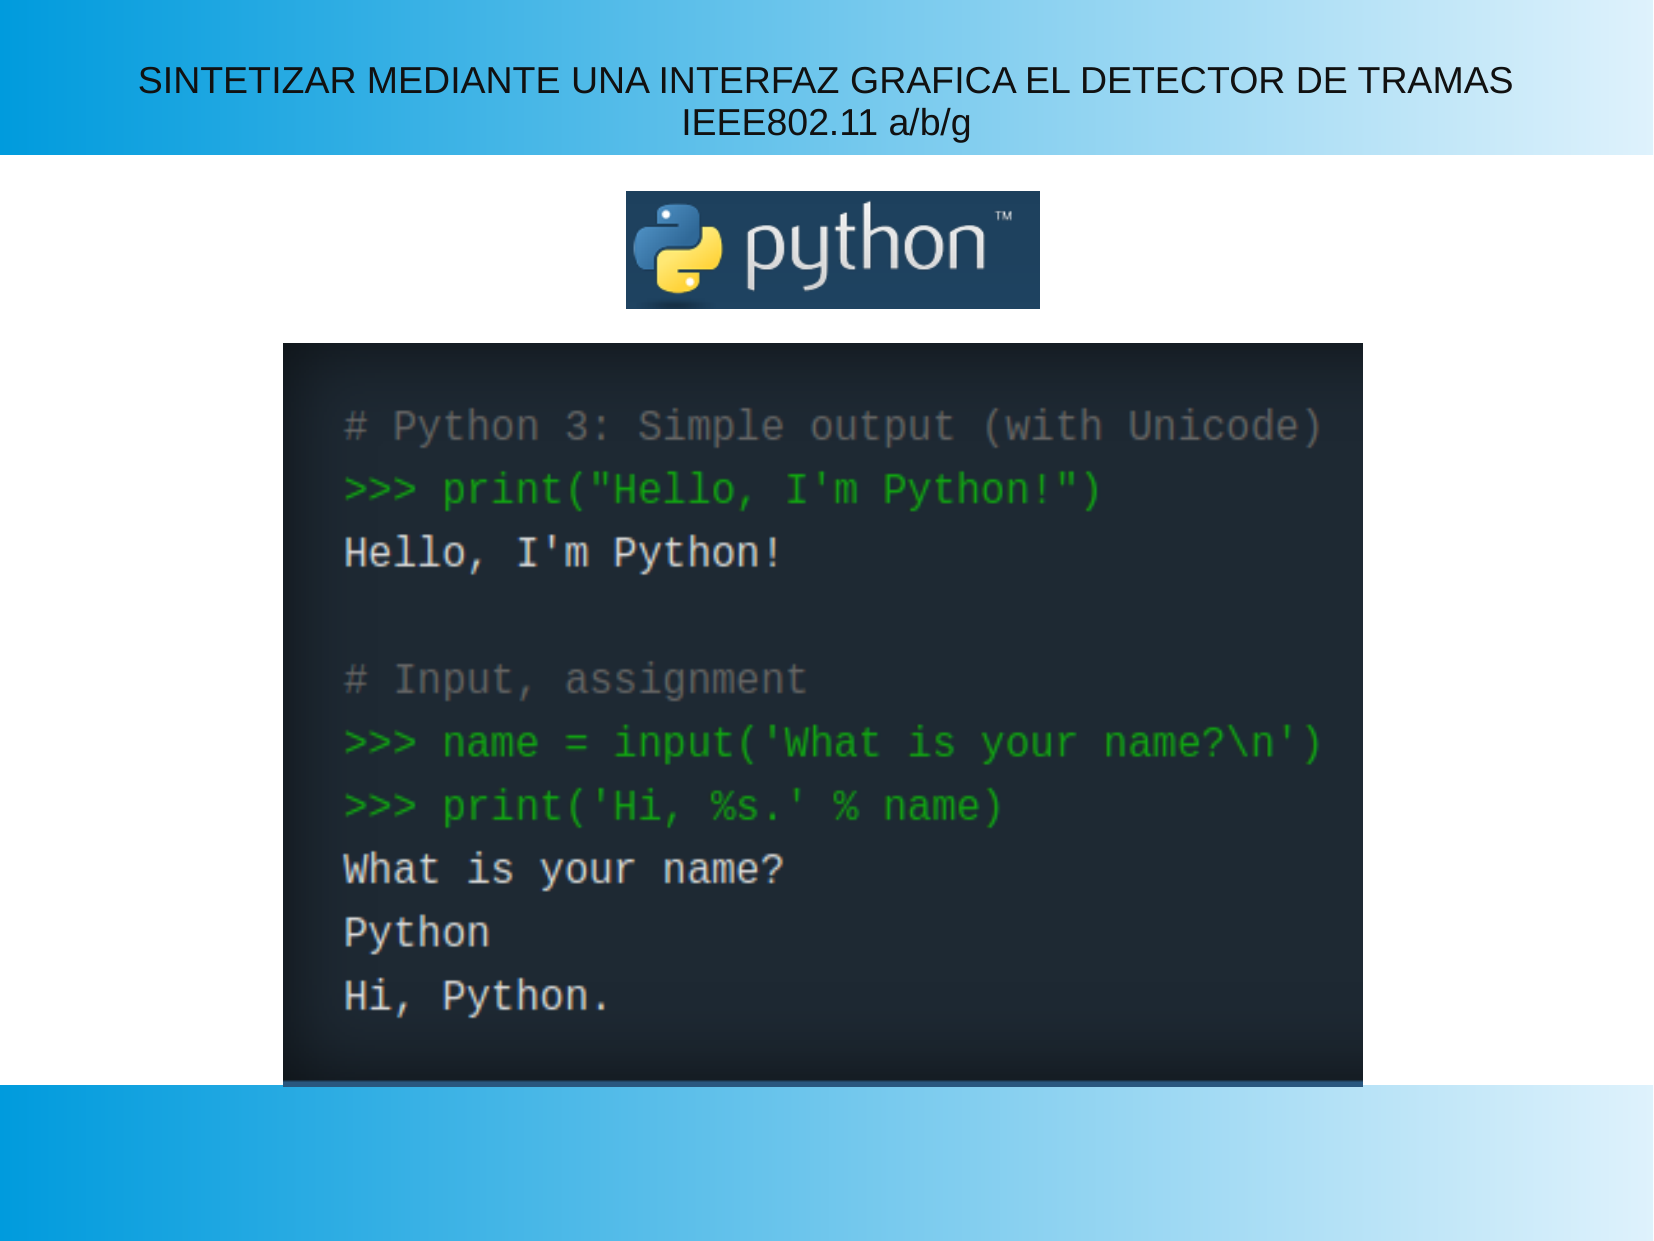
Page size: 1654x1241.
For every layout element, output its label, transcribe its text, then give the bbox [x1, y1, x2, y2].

title SINTETIZAR MEDIANTE UNA INTERFAZ GRAFICA EL DETECTOR DE TRAMAS IEEE802.11 a/b/g [82, 49, 1571, 154]
picture [626, 191, 1040, 309]
picture [283, 343, 1363, 1087]
